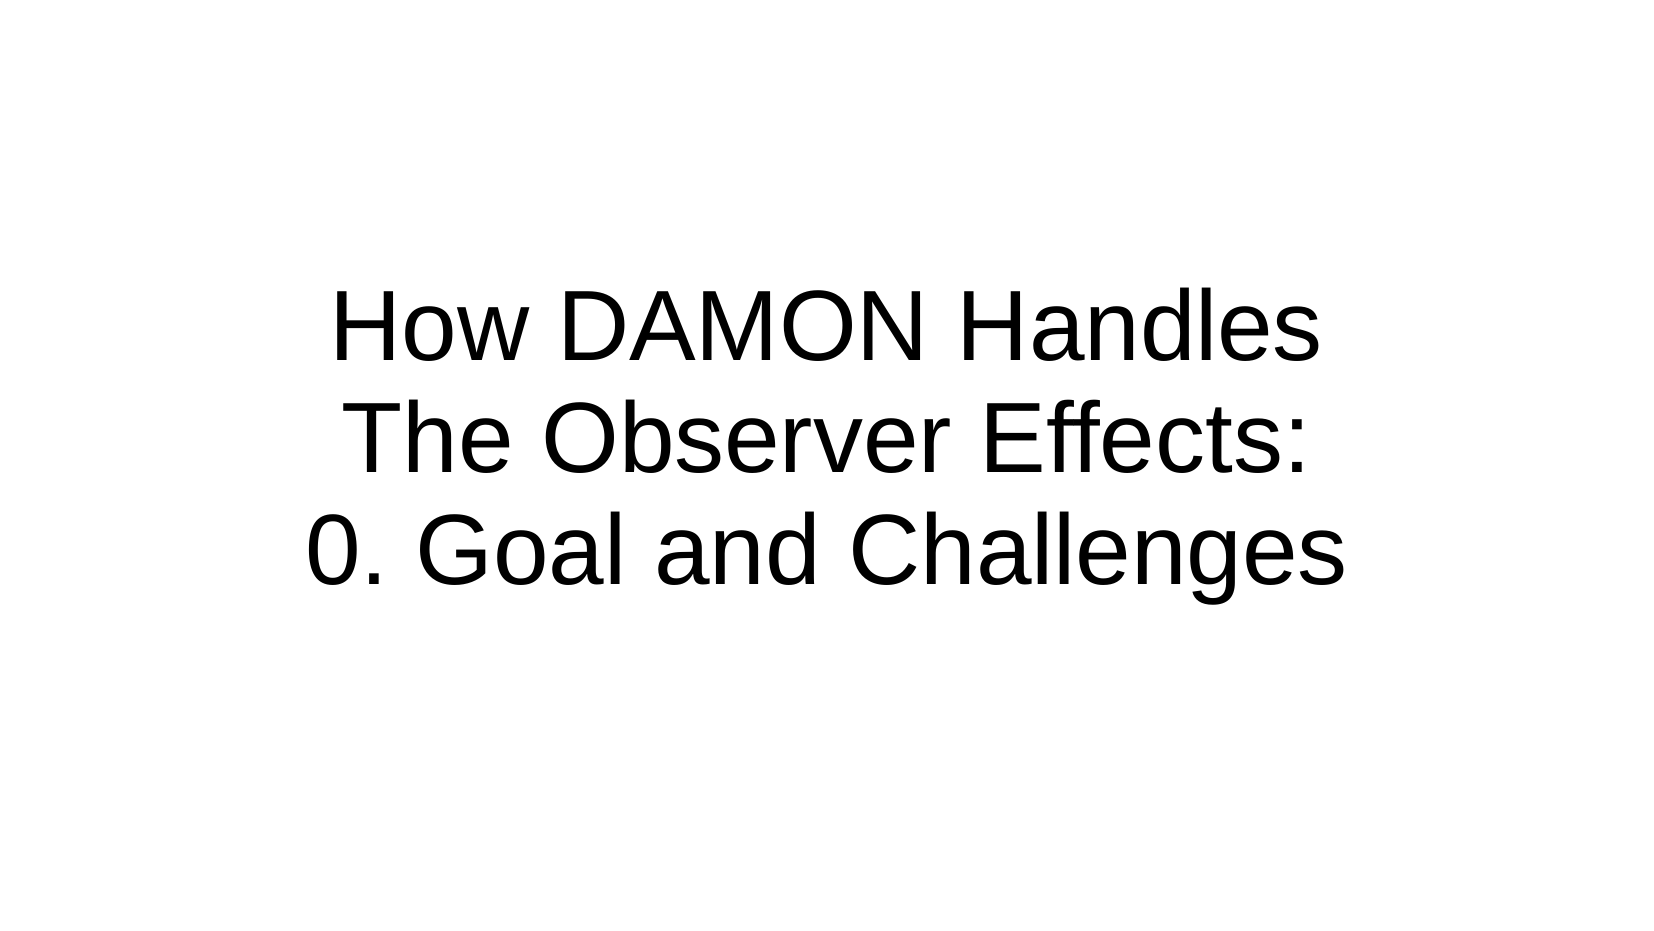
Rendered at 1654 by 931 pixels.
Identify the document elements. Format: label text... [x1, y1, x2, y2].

text_box How DAMON Handles The Observer Effects: 0. Goal and Challenges [82, 108, 1571, 767]
